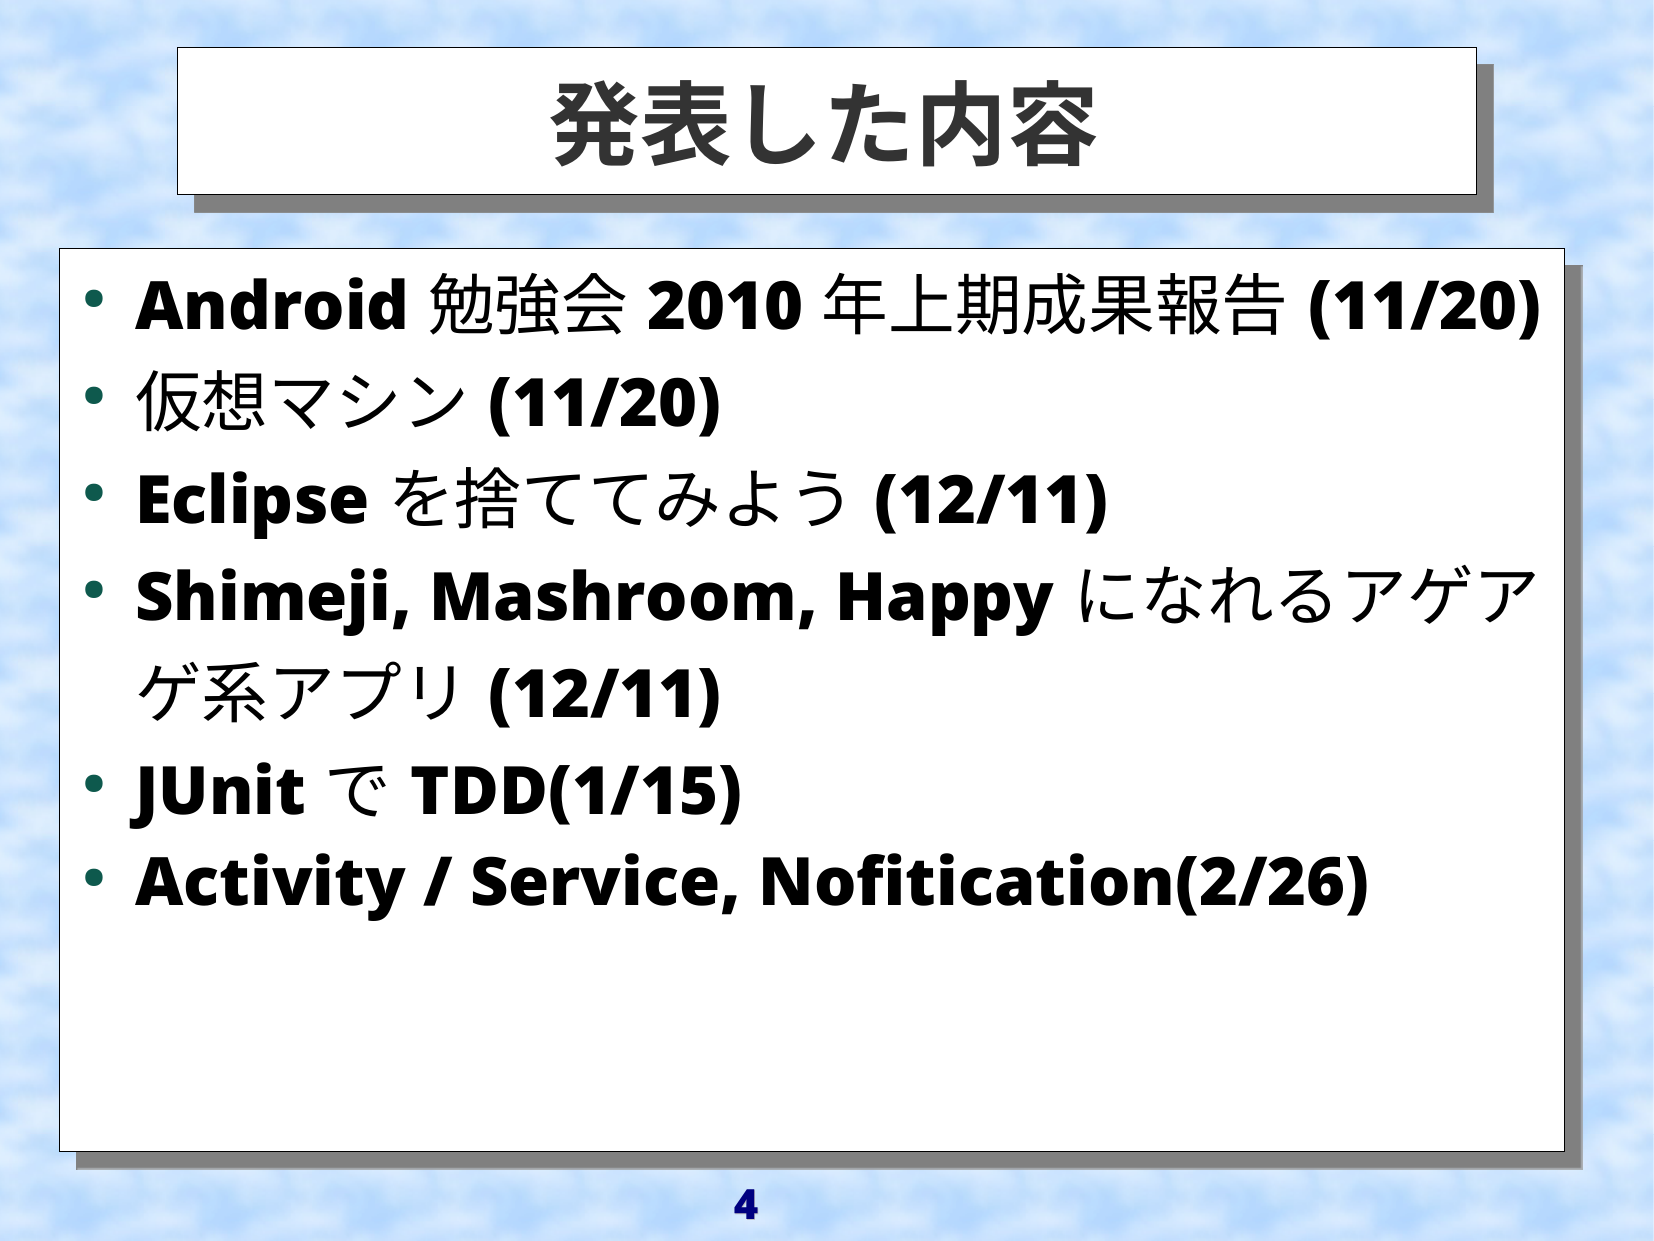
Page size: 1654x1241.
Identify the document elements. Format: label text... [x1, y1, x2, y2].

list Android勉強会2010年上期成果報告(11/20) 仮想マシン(11/20) Eclipseを捨ててみよう(12/11) Shimeji, Mashroom, Happyになれるアゲアゲ系アプリ(12/11) JUnitでTDD(1/15) Activity / Service, Nofitication(2/26) [64, 252, 1565, 1108]
title 発表した内容 [218, 49, 1430, 187]
picture [0, 0, 1654, 1241]
